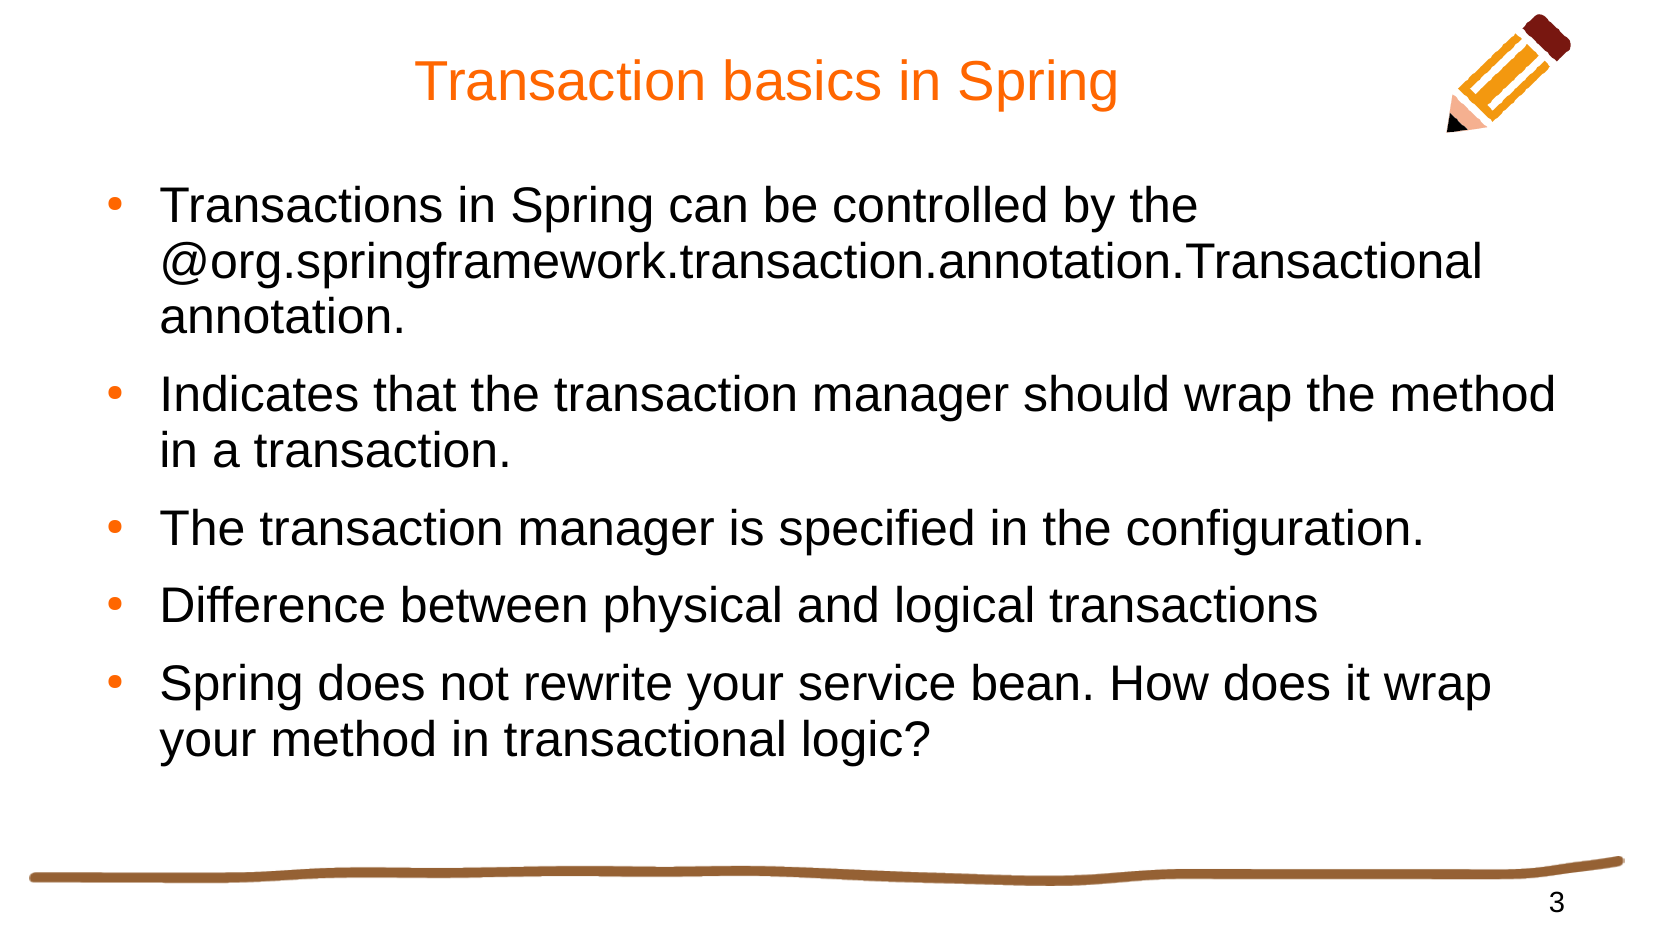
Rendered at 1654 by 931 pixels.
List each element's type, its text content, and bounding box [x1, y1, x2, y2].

picture [1446, 14, 1571, 133]
list Transactions in Spring can be controlled by the @org.springframework.transaction.annotation.Transactional annotation. Indicates that the transaction manager should wrap the method in a transaction. The transaction manager is specified in the configuration. Difference between physical and logical transactions Spring does not rewrite your service bean. How does it wrap your method in transactional logic? [88, 177, 1565, 827]
picture [29, 856, 1625, 886]
title Transaction basics in Spring [88, 29, 1447, 133]
